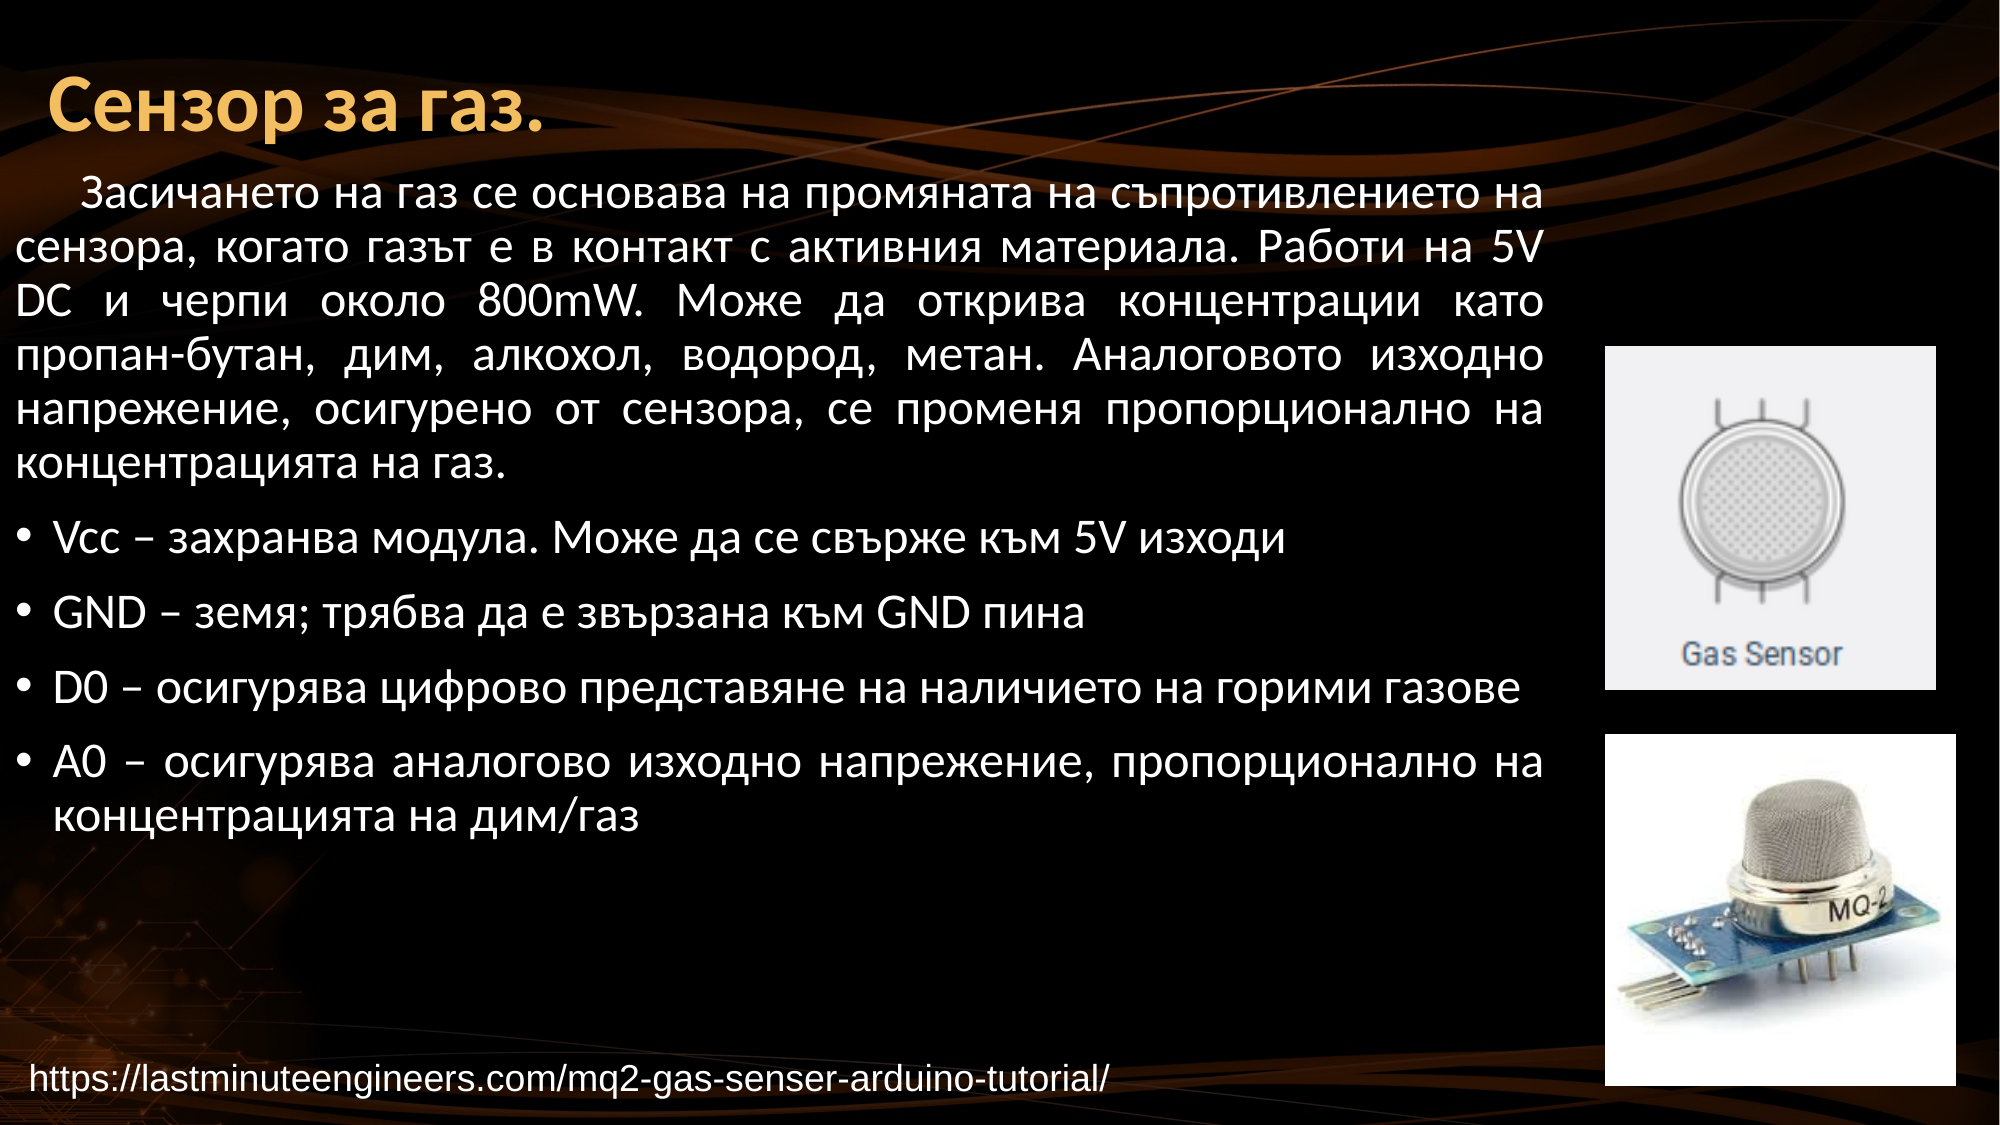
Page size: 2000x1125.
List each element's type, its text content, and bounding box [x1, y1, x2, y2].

text_box https://lastminuteengineers.com/mq2-gas-senser-arduino-tutorial/ [13, 1050, 1126, 1107]
picture [0, 0, 2000, 1125]
text_box Сензор за газ. [30, 6, 1602, 189]
list Засичането на газ се основава на промяната на съпротивлението на сензора, когато газът е в контакт с активния материала. Работи на 5V DC и черпи около 800mW. Може да открива концентрации като пропан-бутан, дим, алкохол, водород, метан. Аналоговото изходно напрежение, осигурено от сензора, се променя пропорционално на концентрацията на газ. Vcc – захранва модула. Може да се свърже към 5V изходи GND – земя; трябва да е звързана към GND пина D0 – осигурява цифрово представяне на наличието на горими газове A0 – осигурява аналогово изходно напрежение, пропорционално на концентрацията на дим/газ [0, 158, 1561, 946]
